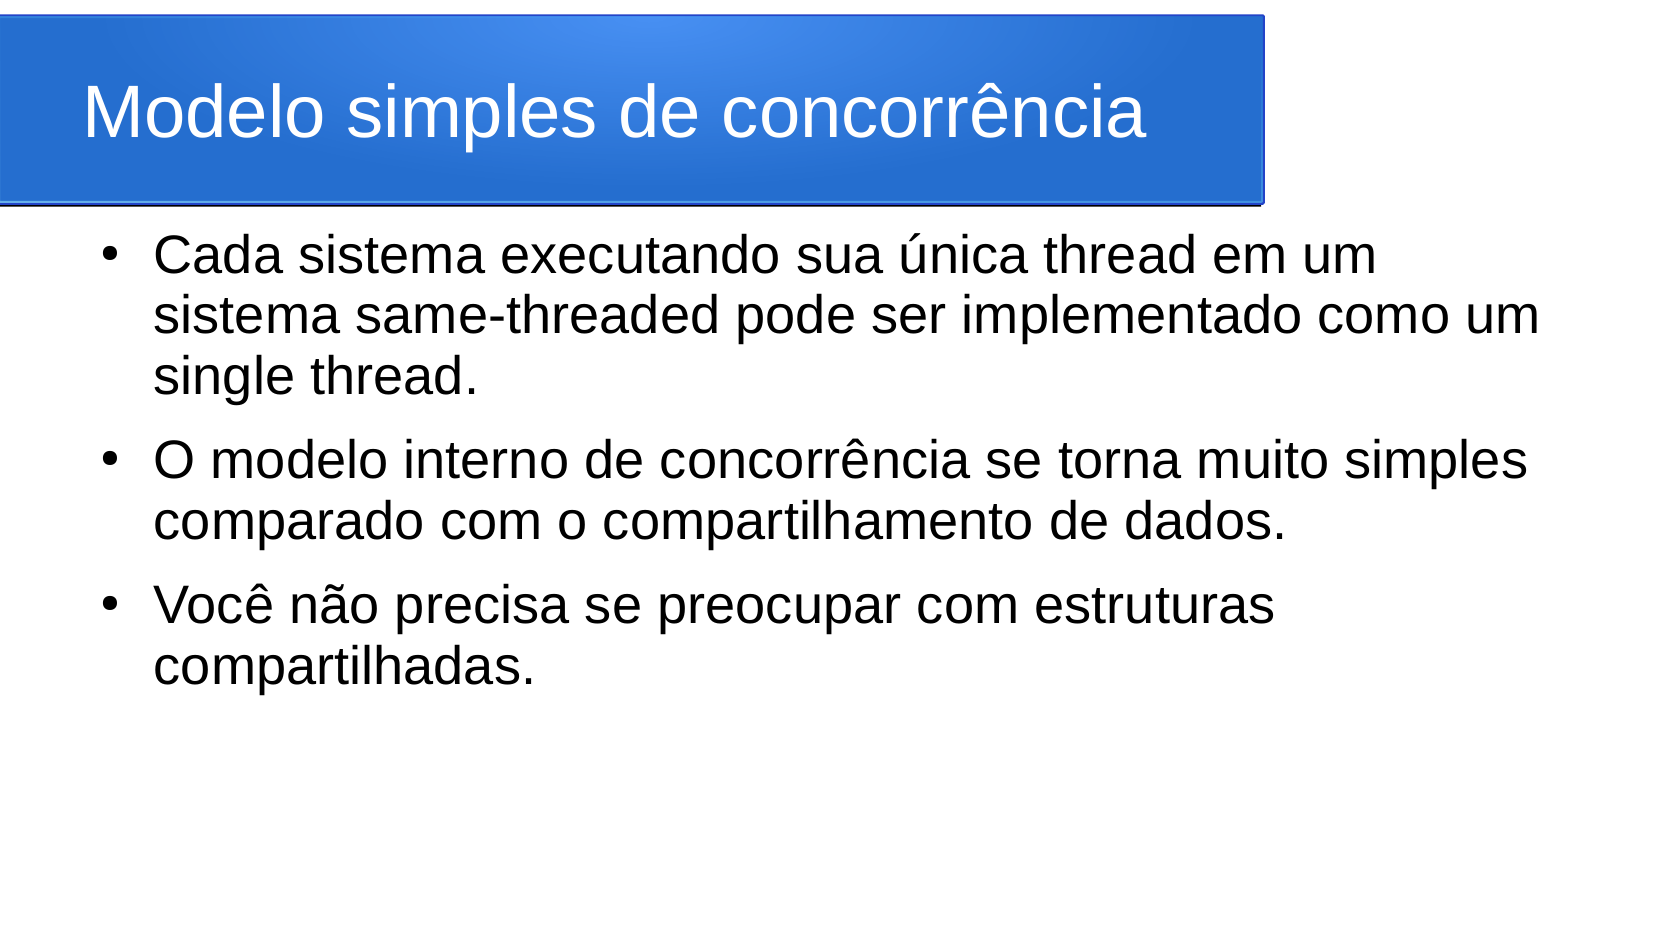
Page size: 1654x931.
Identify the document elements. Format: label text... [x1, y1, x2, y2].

title Modelo simples de concorrência [82, 35, 1235, 189]
list Cada sistema executando sua única thread em um sistema same-threaded pode ser implementado como um single thread. O modelo interno de concorrência se torna muito simples comparado com o compartilhamento de dados. Você não precisa se preocupar com estruturas compartilhadas. [82, 224, 1571, 764]
